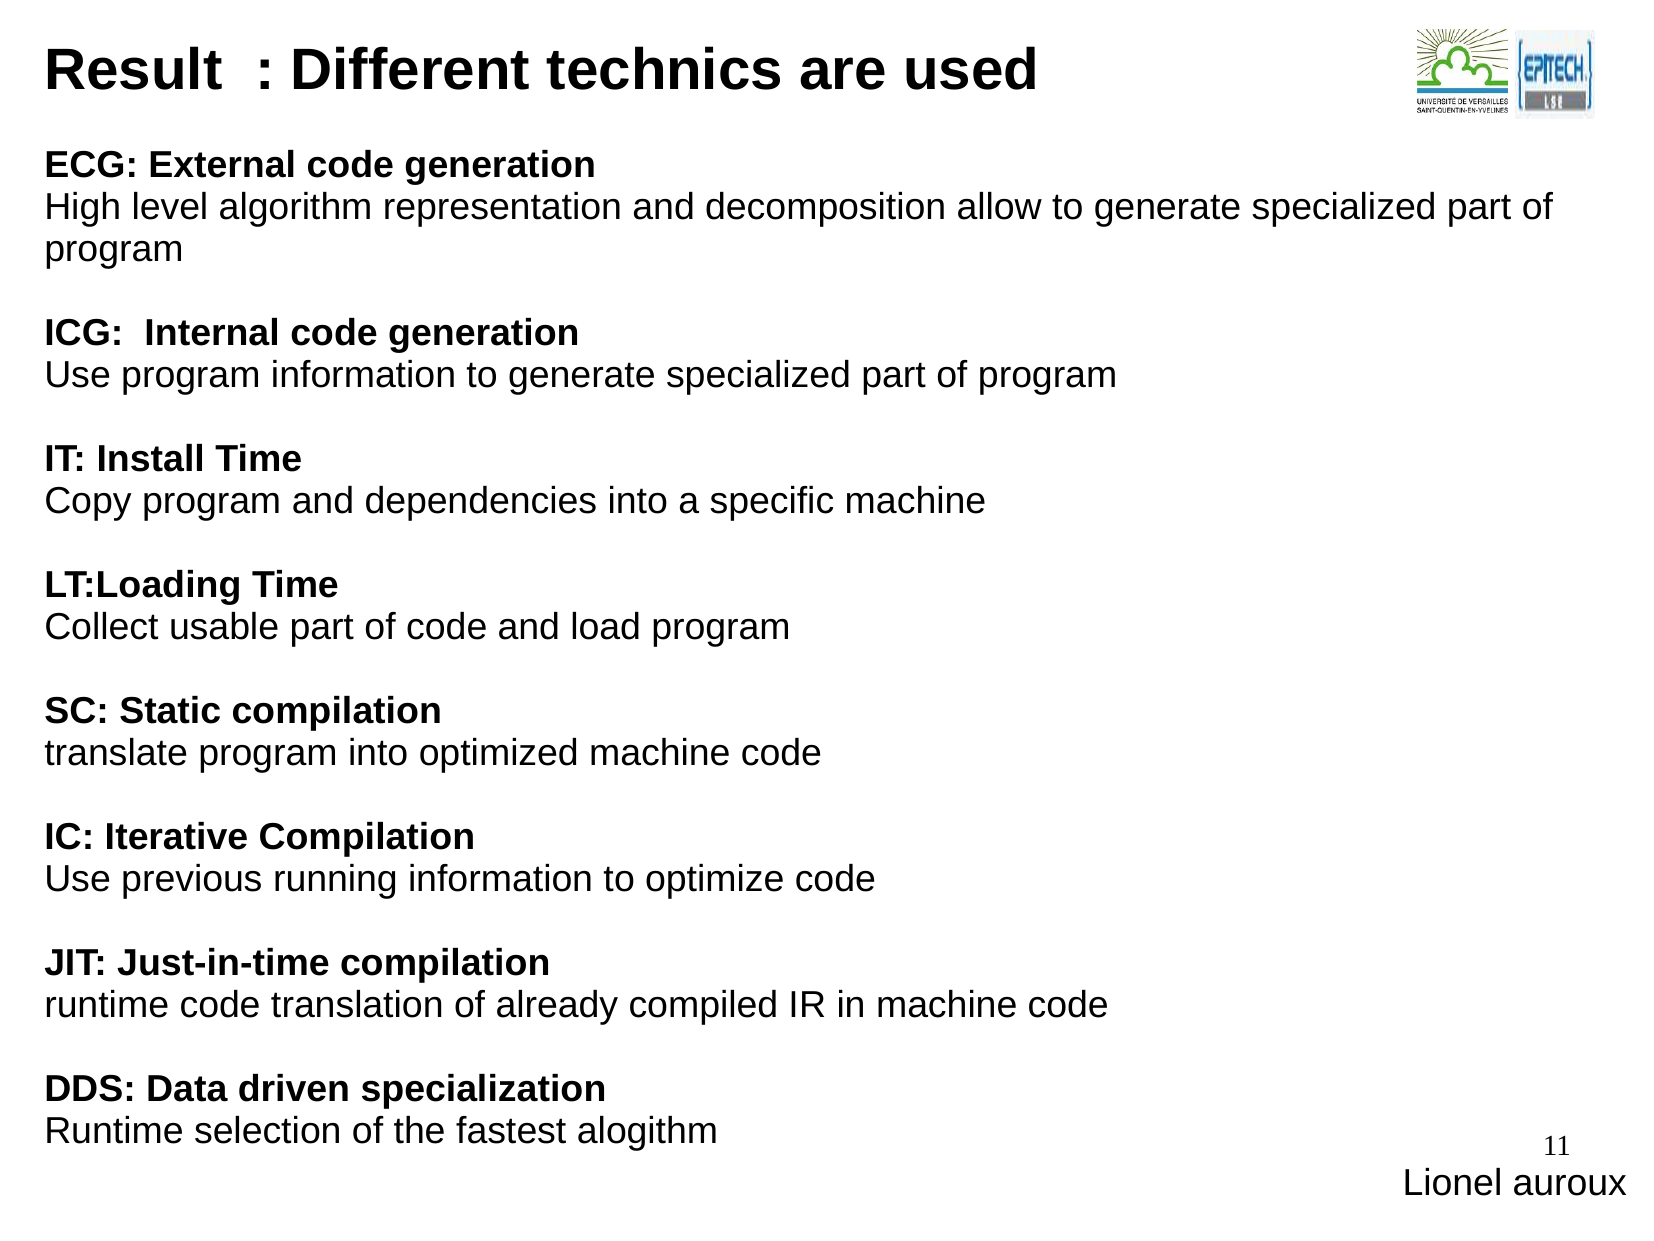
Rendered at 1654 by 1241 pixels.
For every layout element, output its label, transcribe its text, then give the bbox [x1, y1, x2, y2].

text_box Lionel auroux [1387, 1153, 1642, 1211]
text_box Result : Different technics are used ECG: External code generation High level algorithm representation and decomposition allow to generate specialized part of program ICG: Internal code generation Use program information to generate specialized part of program IT: Install Time Copy program and dependencies into a specific machine LT:Loading Time Collect usable part of code and load program SC: Static compilation translate program into optimized machine code IC: Iterative Compilation Use previous running information to optimize code JIT: Just-in-time compilation runtime code translation of already compiled IR in machine code DDS: Data driven specialization Runtime selection of the fastest alogithm [29, 29, 1625, 1211]
picture [1515, 30, 1595, 119]
picture [1417, 29, 1508, 113]
